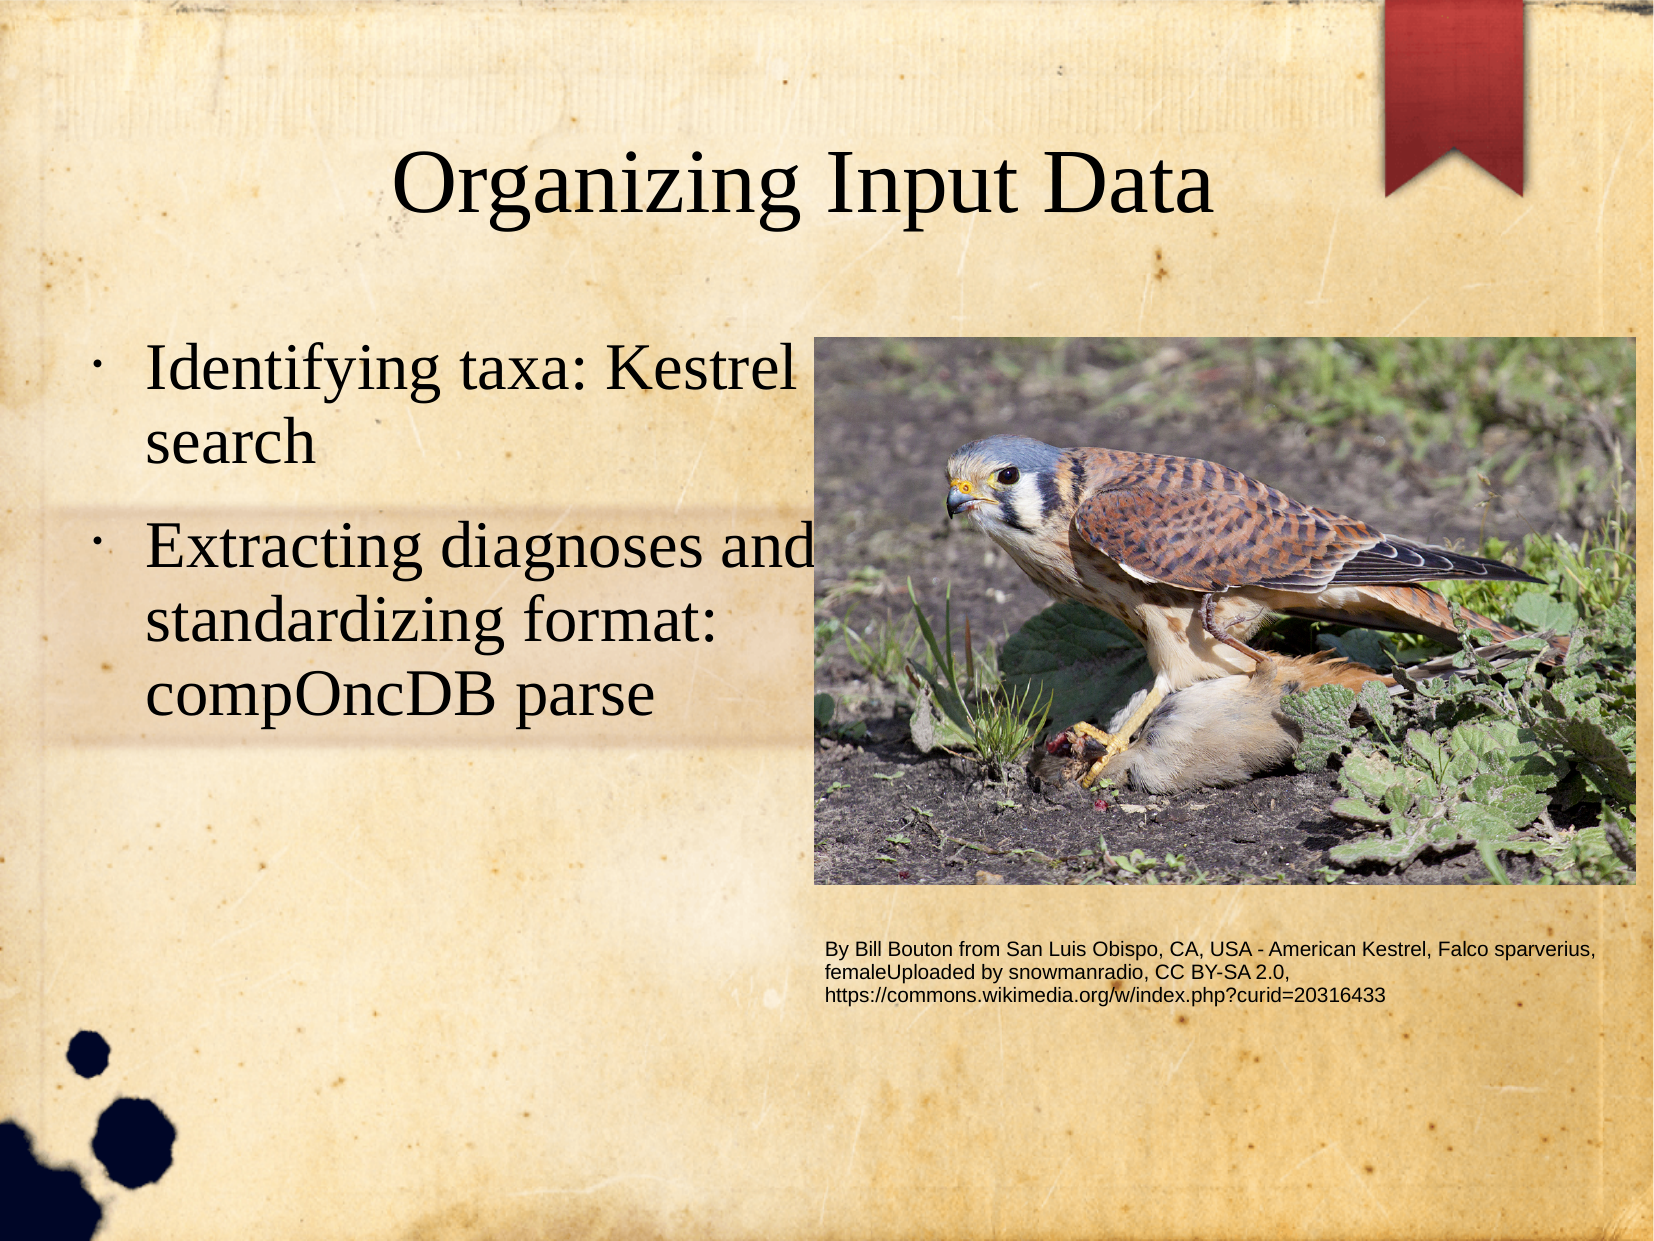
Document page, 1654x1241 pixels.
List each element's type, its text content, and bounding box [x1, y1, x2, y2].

text_box By Bill Bouton from San Luis Obispo, CA, USA - American Kestrel, Falco sparverius, femaleUploaded by snowmanradio, CC BY-SA 2.0, https://commons.wikimedia.org/w/index.php?curid=20316433 [810, 930, 1621, 1015]
picture [0, 0, 1654, 1241]
list Identifying taxa: Kestrel search Extracting diagnoses and standardizing format: compOncDB parse [75, 330, 976, 1171]
title Organizing Input Data [60, 77, 1549, 286]
